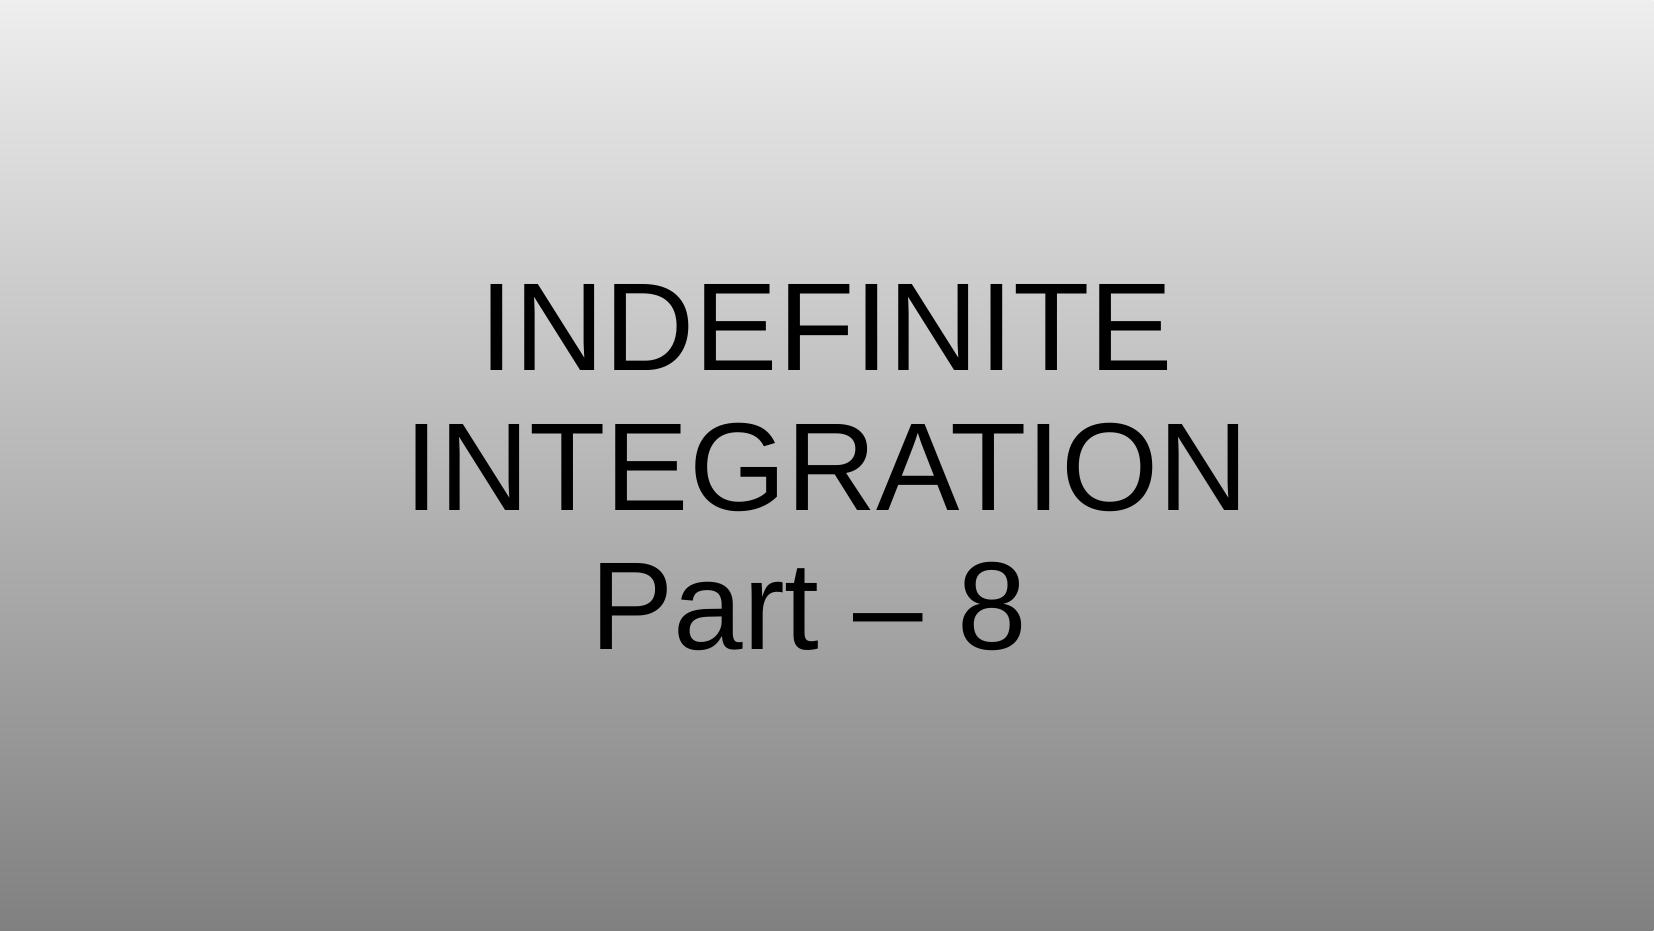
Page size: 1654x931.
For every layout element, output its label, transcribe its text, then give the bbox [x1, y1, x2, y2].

title INDEFINITE INTEGRATION Part – 8 [82, 53, 1571, 880]
